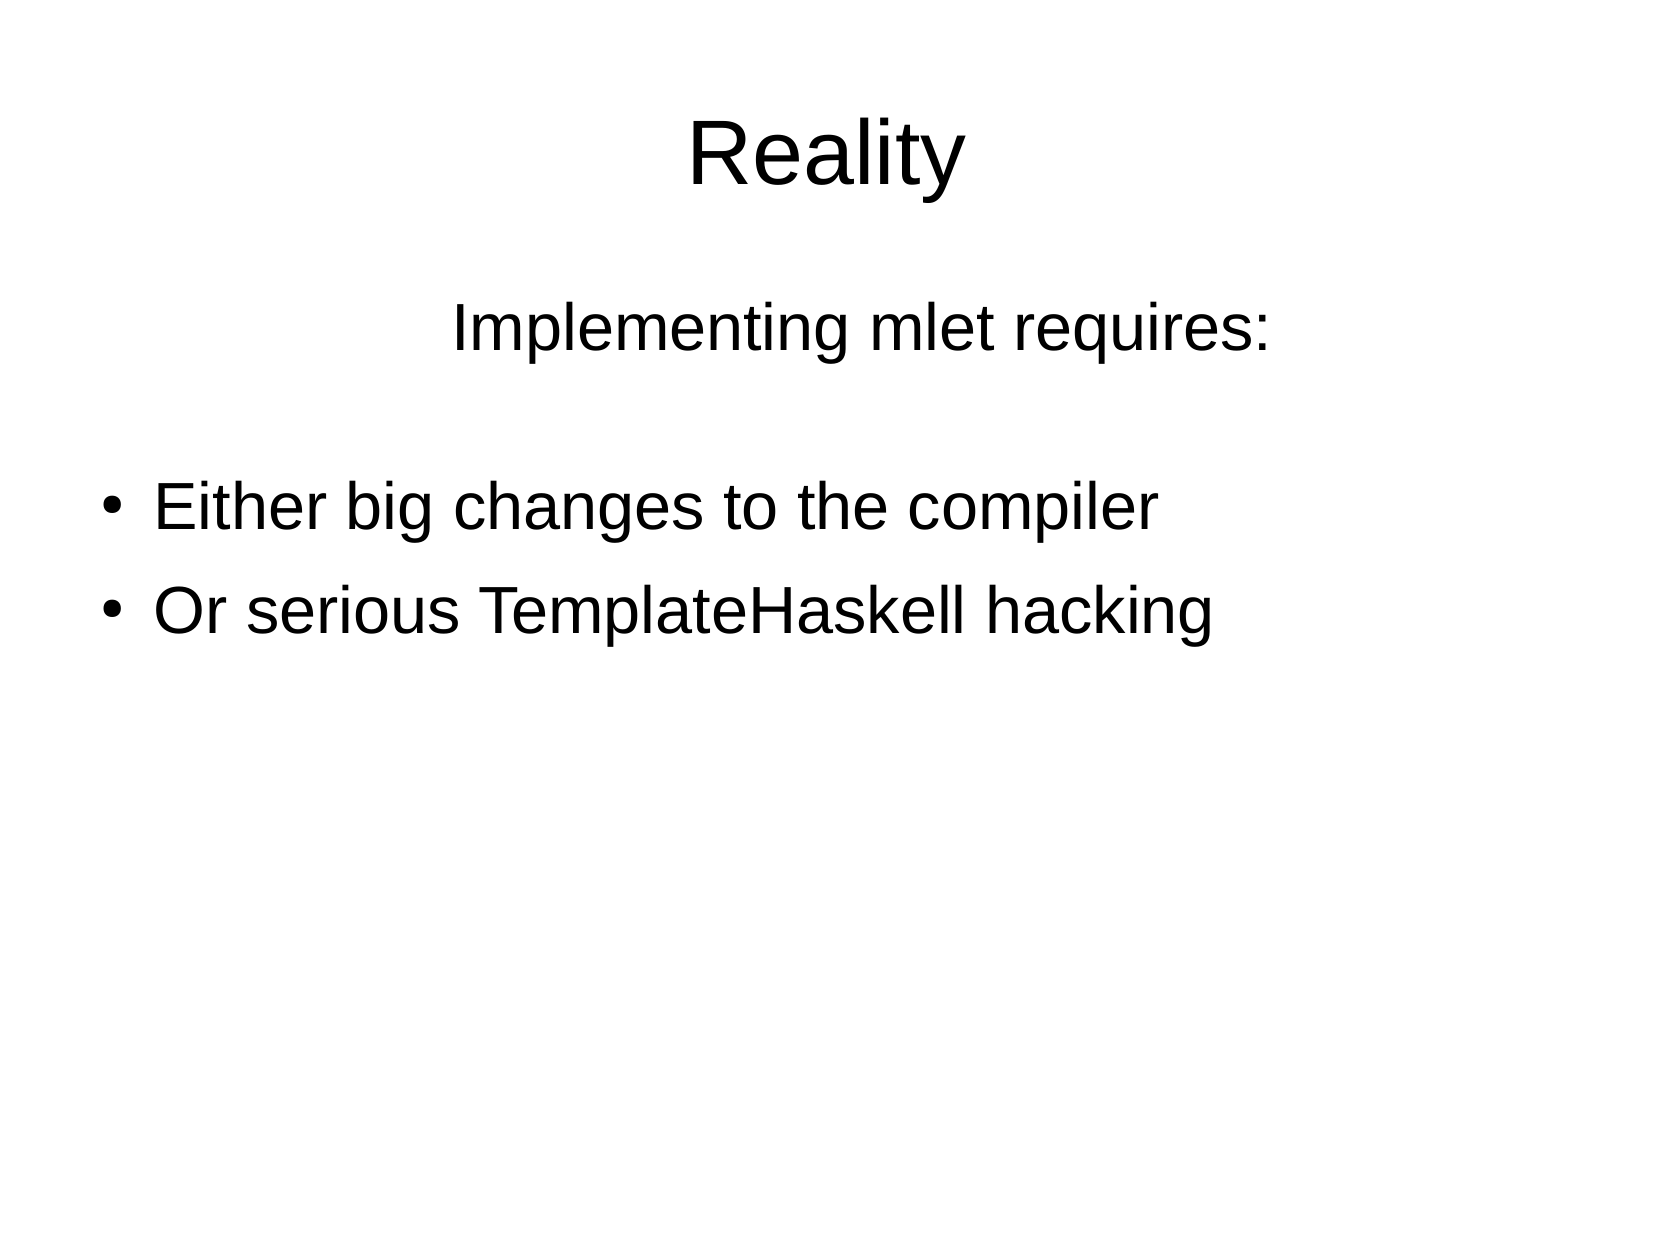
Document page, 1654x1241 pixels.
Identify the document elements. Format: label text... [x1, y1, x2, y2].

list Implementing mlet requires: Either big changes to the compiler Or serious TemplateHaskell hacking [82, 290, 1571, 1010]
title Reality [82, 49, 1571, 257]
